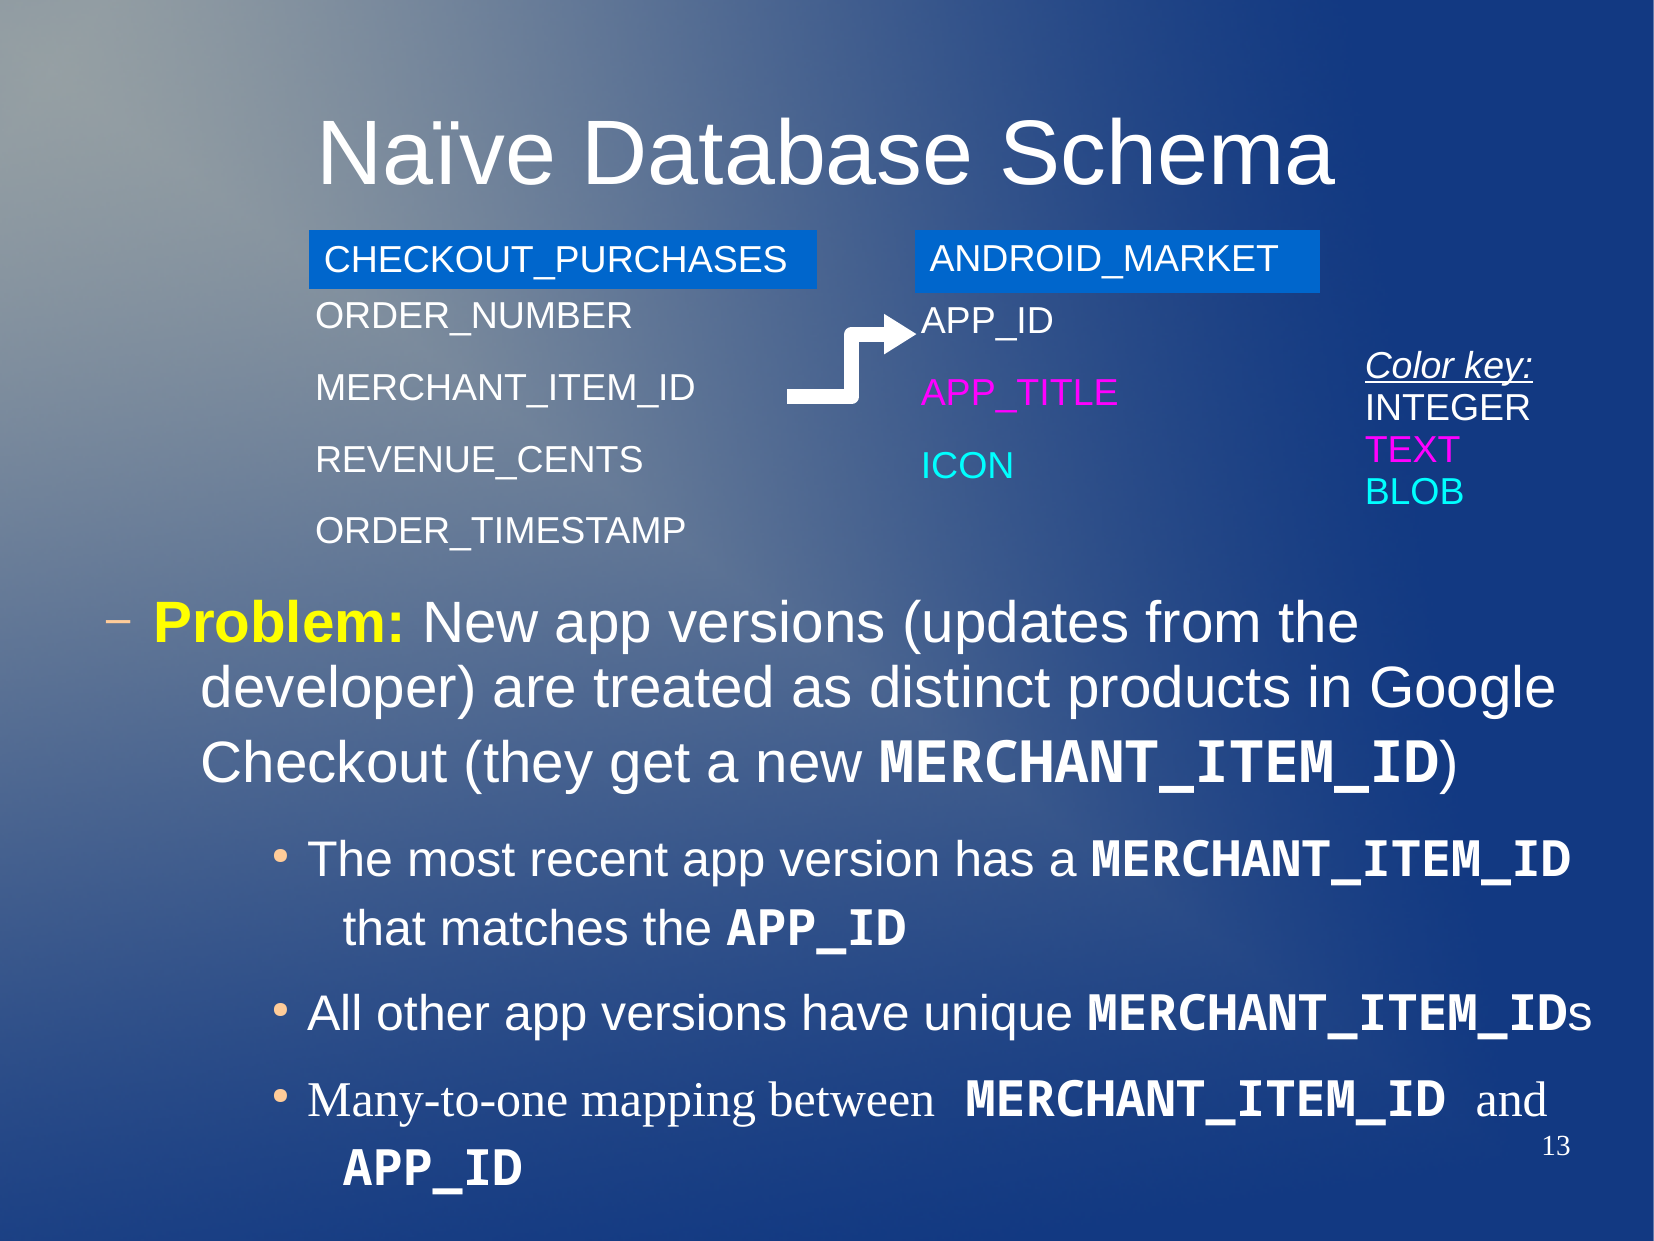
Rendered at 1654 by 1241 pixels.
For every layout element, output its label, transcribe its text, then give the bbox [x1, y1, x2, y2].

picture [0, 0, 1654, 1241]
list Problem: New app versions (updates from the developer) are treated as distinct products in Google Checkout (they get a new MERCHANT_ITEM_ID) The most recent app version has a MERCHANT_ITEM_ID that matches the APP_ID All other app versions have unique MERCHANT_ITEM_IDs Many-to-one mapping between MERCHANT_ITEM_ID and APP_ID [0, 590, 1613, 1241]
table_cell APP_TITLE [915, 366, 1320, 438]
table_header ANDROID_MARKET [915, 230, 1320, 293]
table_cell ORDER_NUMBER [309, 289, 817, 361]
table_cell APP_ID [915, 293, 1320, 366]
table_cell ORDER_TIMESTAMP [309, 504, 817, 563]
text_box Color key: INTEGER TEXT BLOB [1350, 337, 1613, 521]
title Naïve Database Schema [82, 49, 1571, 257]
table_cell ICON [915, 438, 1320, 511]
table_header CHECKOUT_PURCHASES [309, 230, 817, 289]
table_cell MERCHANT_ITEM_ID [309, 361, 817, 432]
table_cell REVENUE_CENTS [309, 432, 817, 504]
